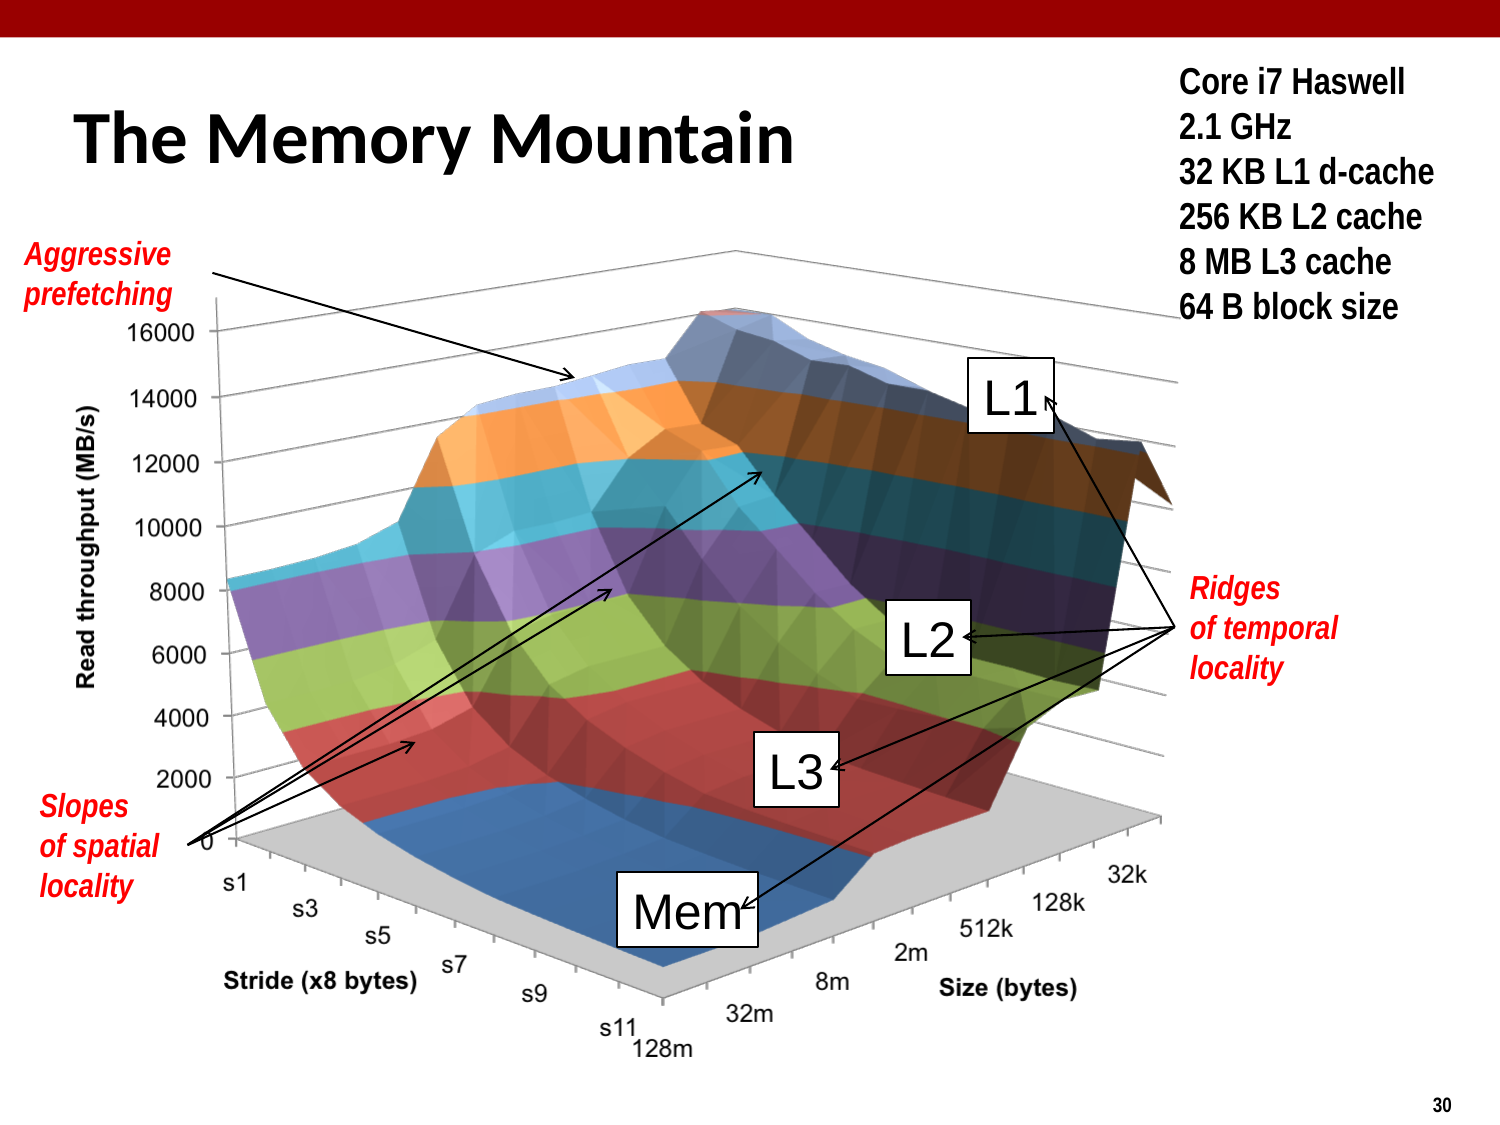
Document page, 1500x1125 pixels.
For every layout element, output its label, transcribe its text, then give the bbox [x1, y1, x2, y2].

text_box Aggressive prefetching [9, 224, 213, 320]
text_box Core i7 Haswell 2.1 GHz 32 KB L1 d-cache 256 KB L2 cache 8 MB L3 cache 64 B block size [1164, 49, 1450, 335]
title The Memory Mountain [58, 71, 850, 197]
text_box L2 [885, 599, 972, 675]
picture [24, 147, 1433, 1106]
text_box Mem [617, 871, 759, 947]
text_box Slopes of spatial locality [24, 777, 188, 912]
text_box L1 [968, 357, 1054, 434]
text_box Ridges of temporal locality [1175, 558, 1400, 694]
text_box L3 [753, 732, 840, 808]
